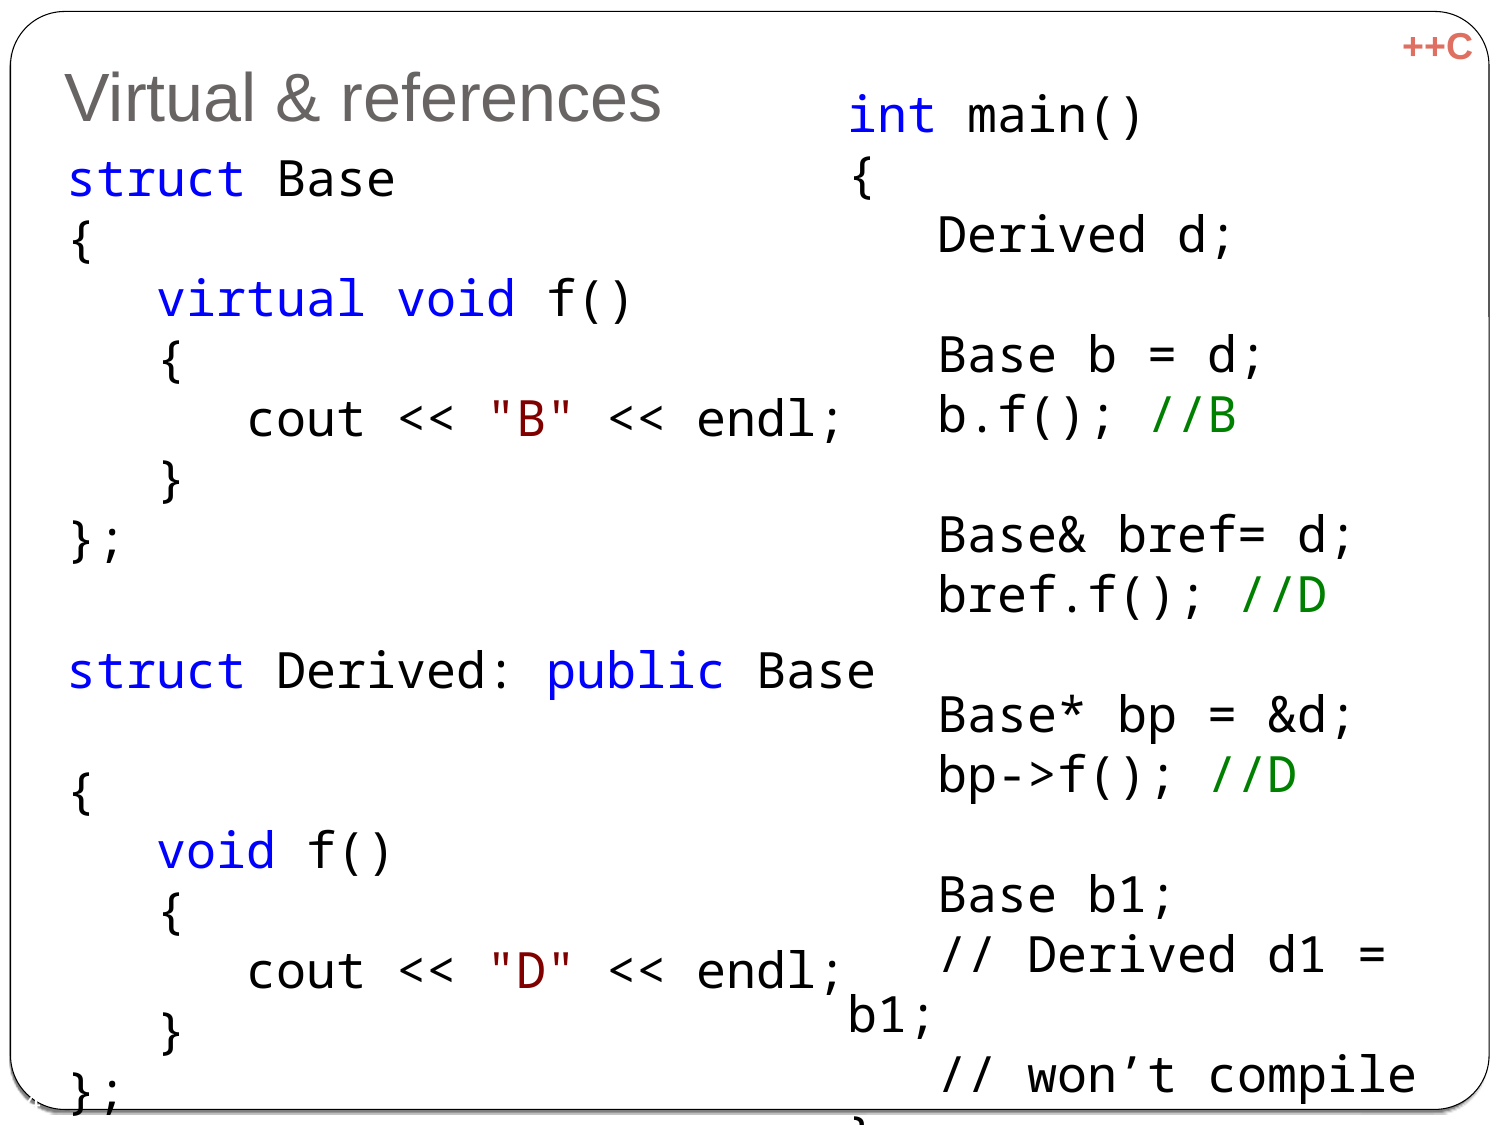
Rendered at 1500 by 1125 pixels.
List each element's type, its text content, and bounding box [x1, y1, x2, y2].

title Virtual & references [50, 45, 1450, 150]
slide_number <number> [0, 1074, 50, 1125]
list struct Base { virtual void f() { cout << "B" << endl; } }; struct Derived: public Base { void f() { cout << "D" << endl; } }; [51, 138, 832, 1067]
text_box int main() { Derived d; Base b = d; b.f(); //B Base& bref= d; bref.f(); //D Base* bp = &d; bp->f(); //D Base b1; // Derived d1 = b1; // won’t compile } [832, 74, 1471, 1125]
